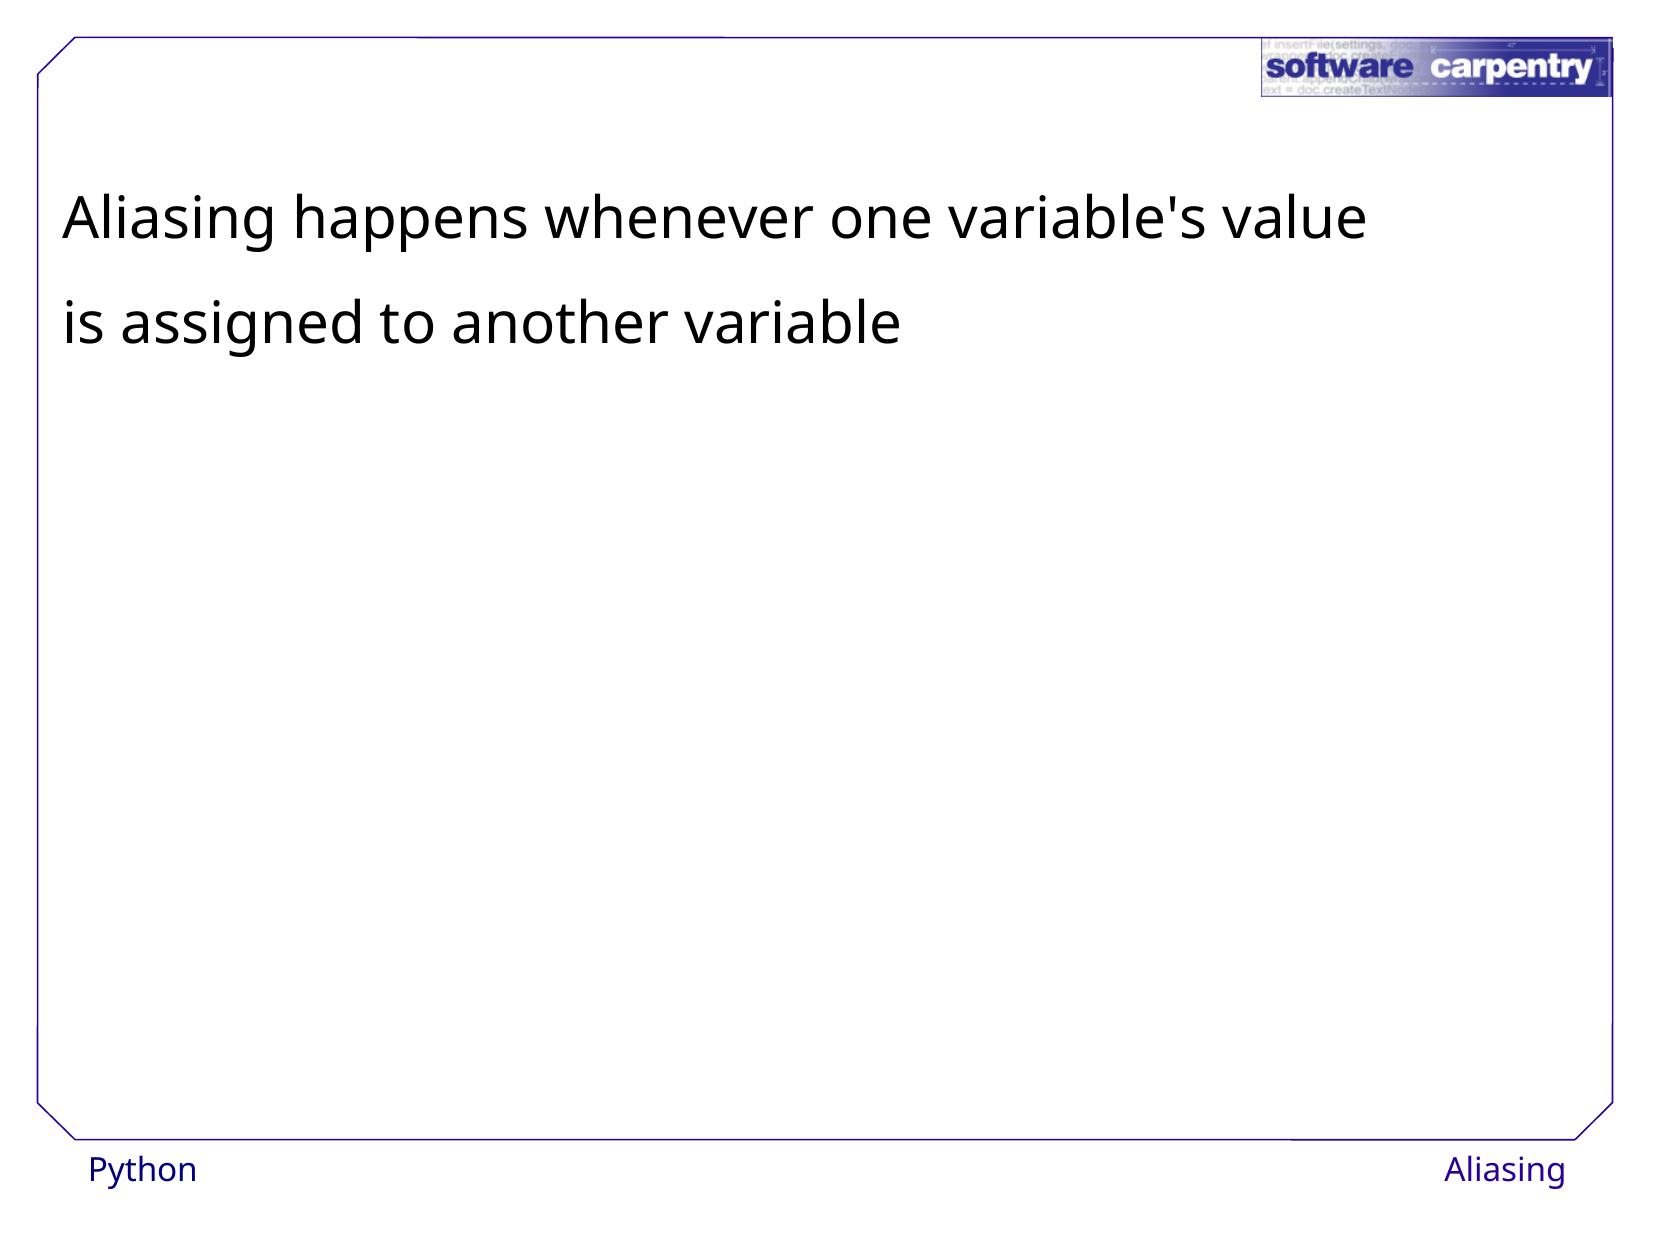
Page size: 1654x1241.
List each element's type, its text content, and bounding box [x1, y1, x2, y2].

picture [1261, 39, 1613, 97]
text_box Aliasing happens whenever one variable's value is assigned to another variable [47, 137, 1534, 364]
